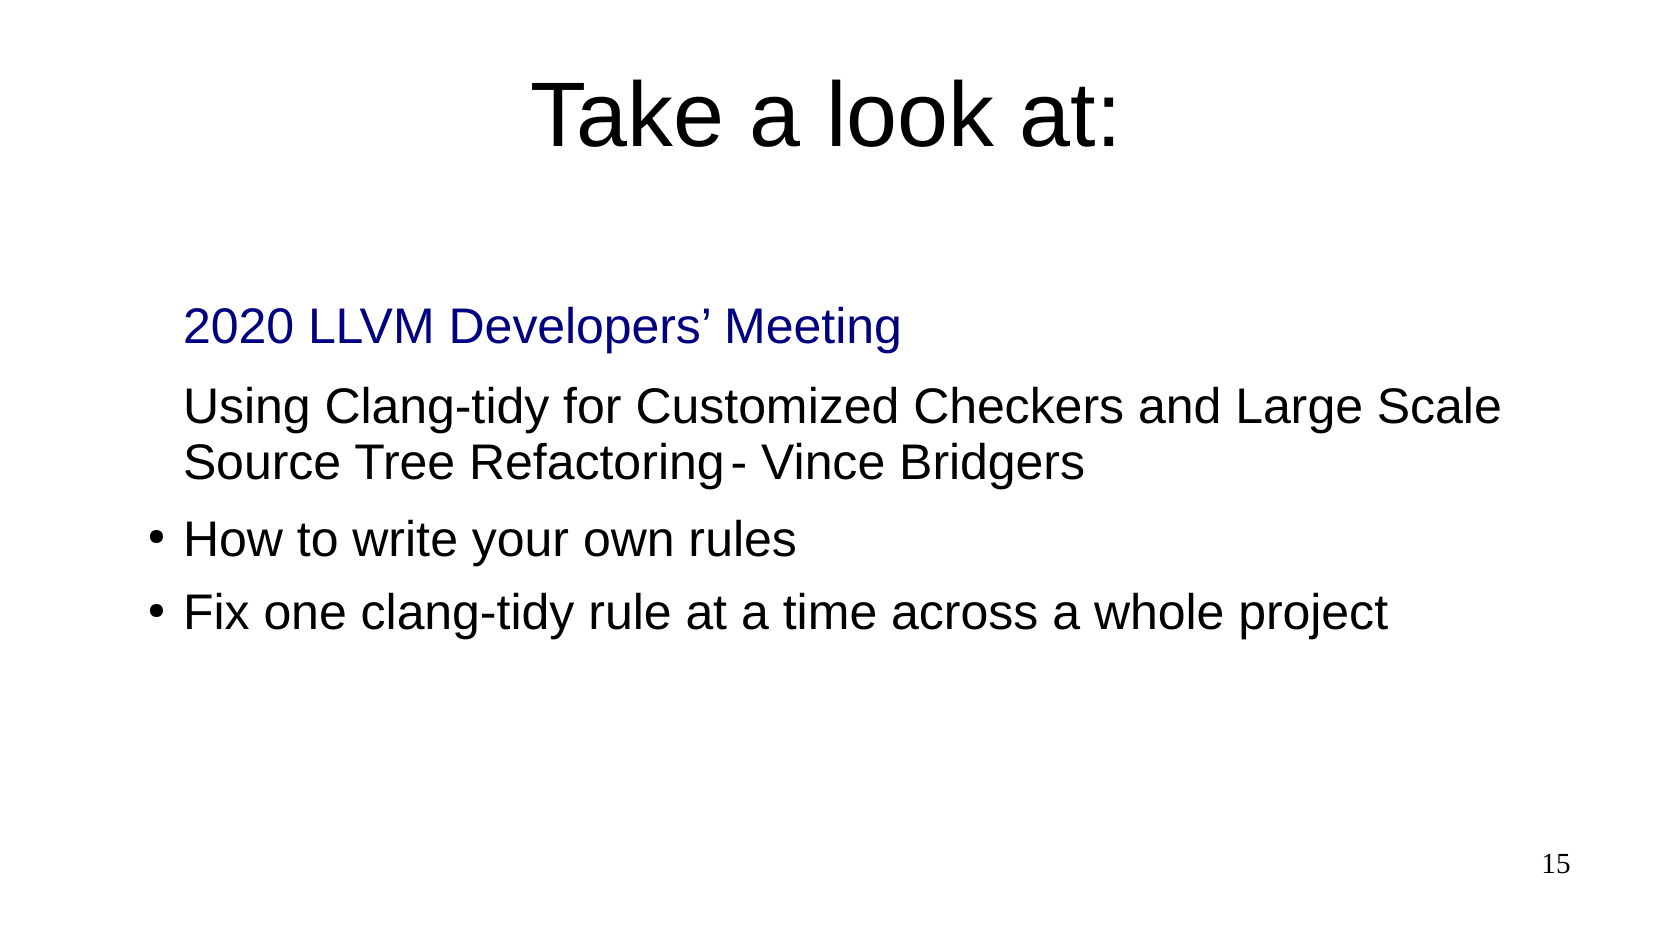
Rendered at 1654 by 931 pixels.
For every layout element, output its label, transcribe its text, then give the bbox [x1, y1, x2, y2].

list 2020 LLVM Developers’ Meeting Using Clang-tidy for Customized Checkers and Large Scale Source Tree Refactoring - Vince Bridgers How to write your own rules Fix one clang-tidy rule at a time across a whole project [76, 217, 1565, 758]
title Take a look at: [82, 37, 1571, 193]
